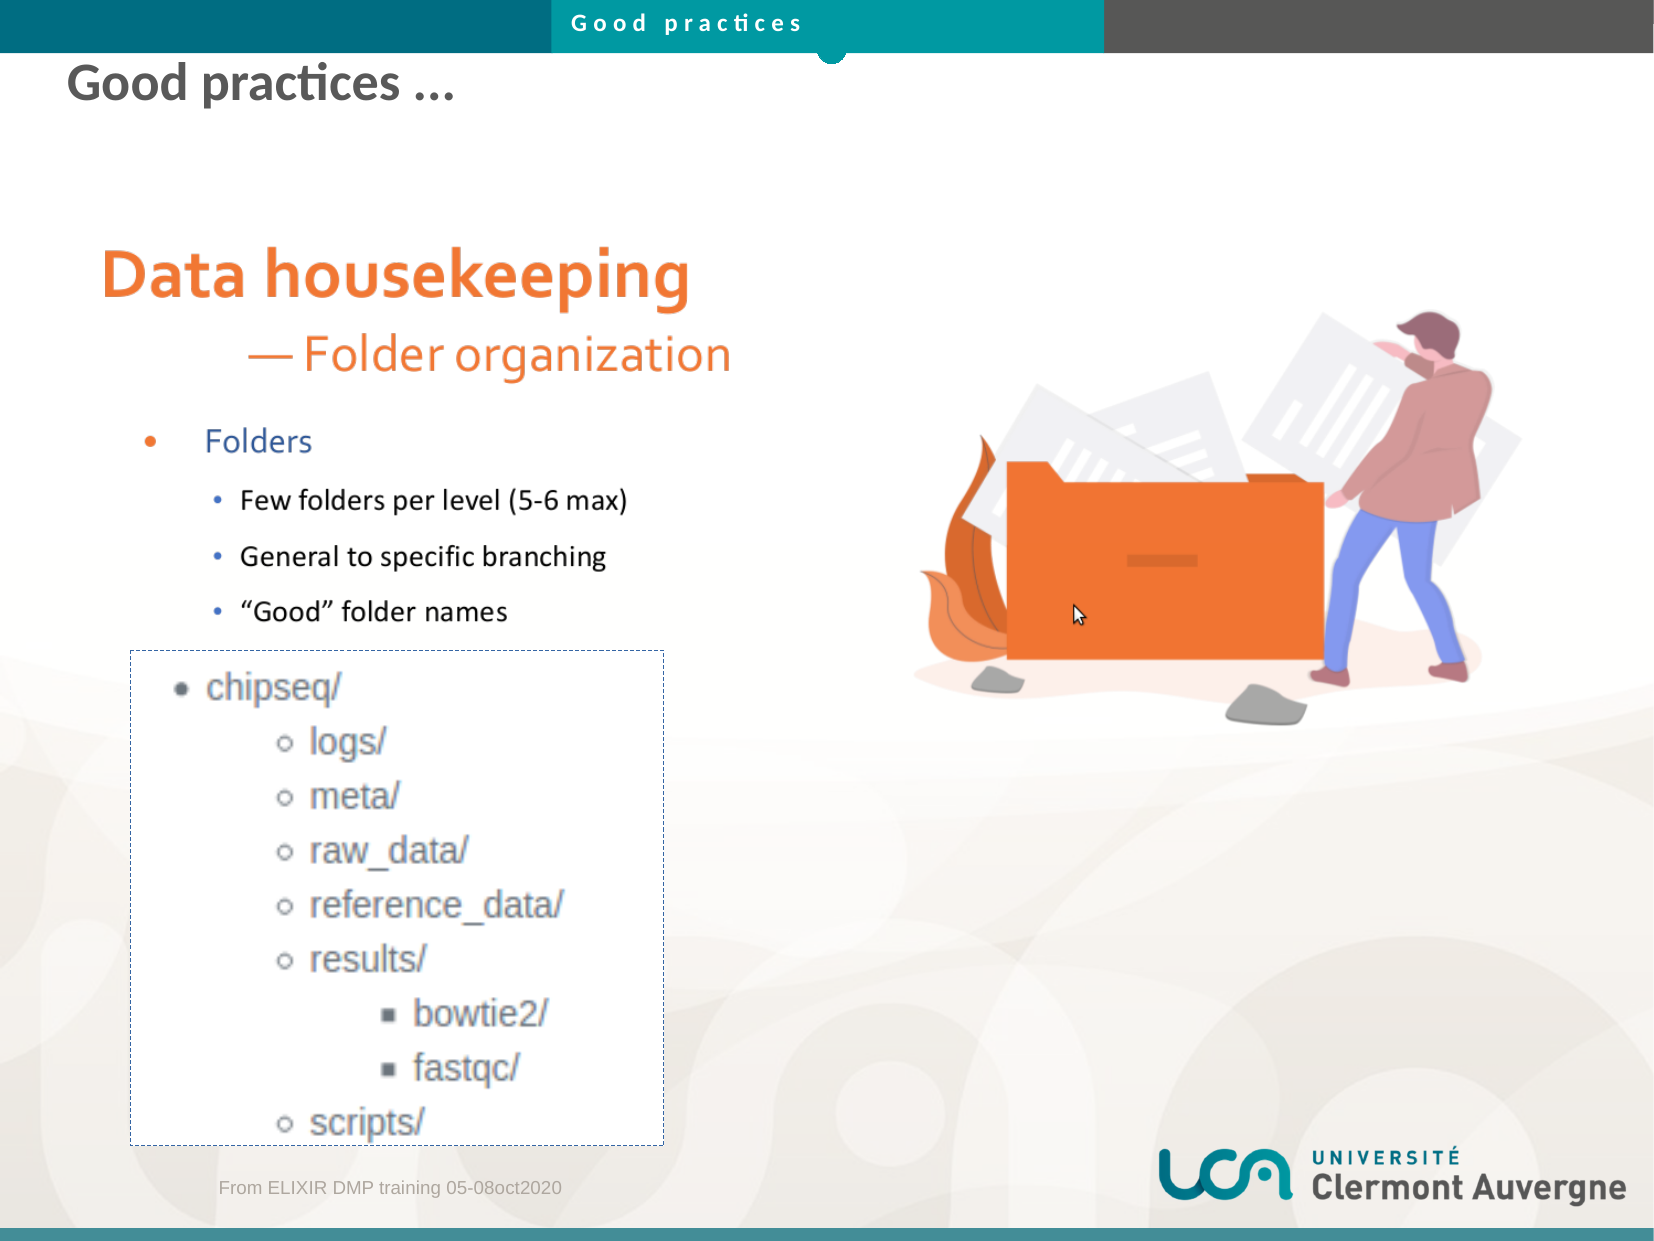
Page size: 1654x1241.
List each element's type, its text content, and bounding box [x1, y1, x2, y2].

picture [0, 54, 1654, 1241]
text_box Good practices ... [52, 55, 977, 208]
text_box [818, 55, 845, 64]
text_box Good practices [5, 5, 1654, 55]
text_box From ELIXIR DMP training 05-08oct2020 [203, 1170, 615, 1210]
text_box [0, 0, 1654, 54]
